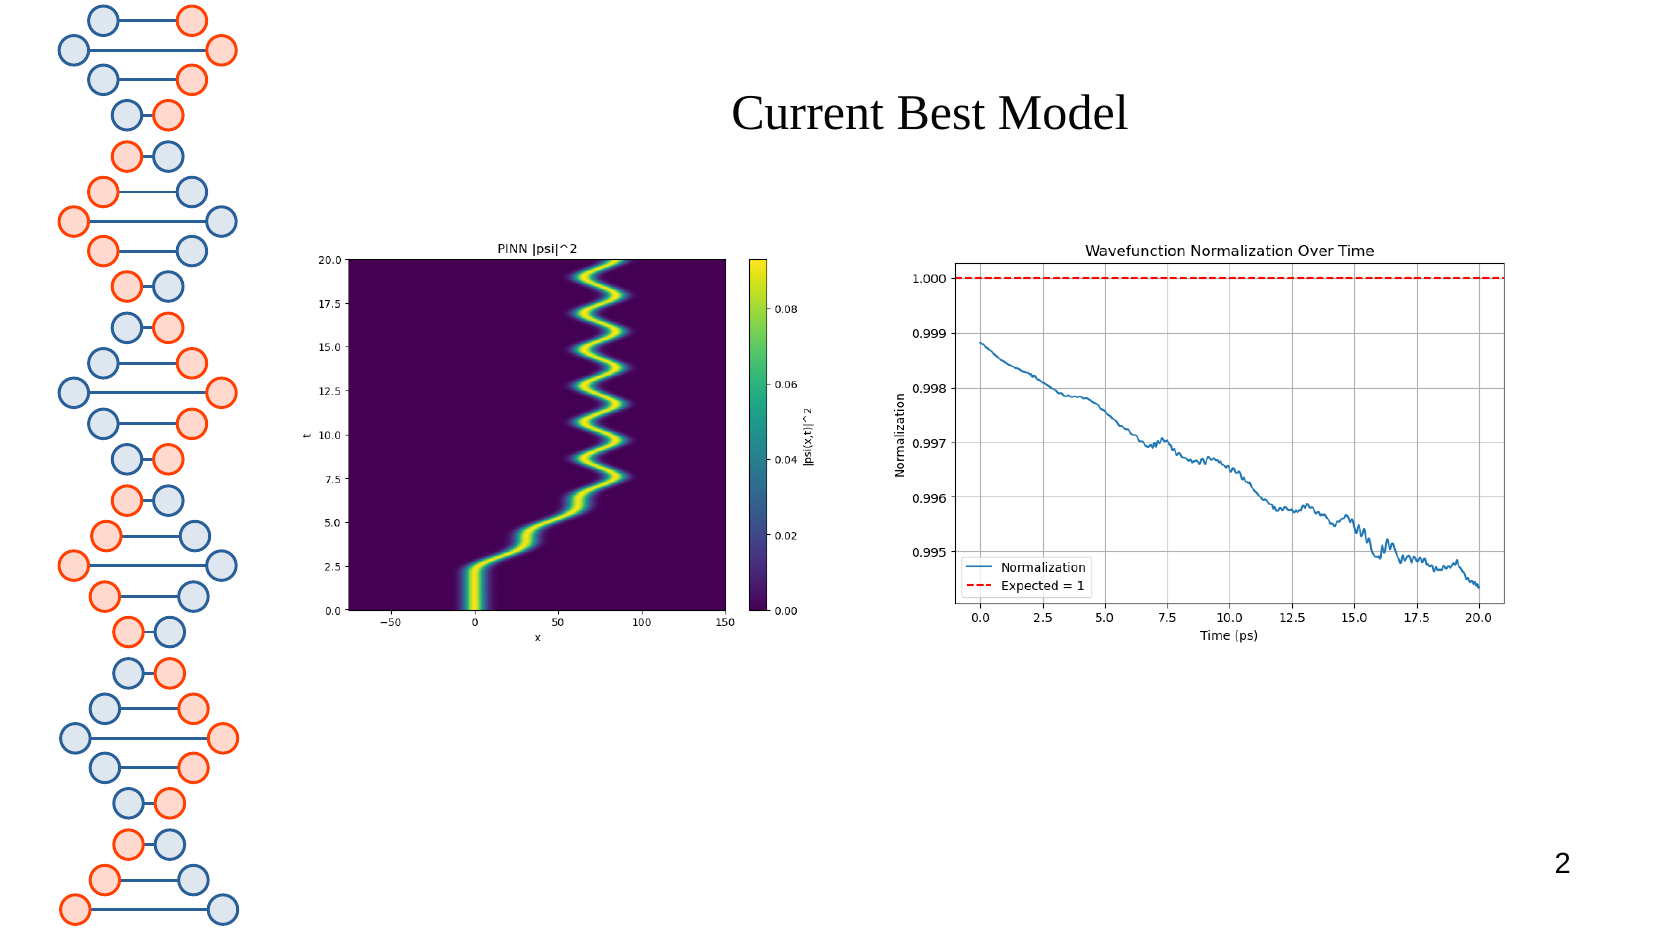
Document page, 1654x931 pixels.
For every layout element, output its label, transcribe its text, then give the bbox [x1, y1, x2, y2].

picture [885, 236, 1512, 650]
title Current Best Model [265, 35, 1595, 189]
picture [295, 236, 820, 650]
